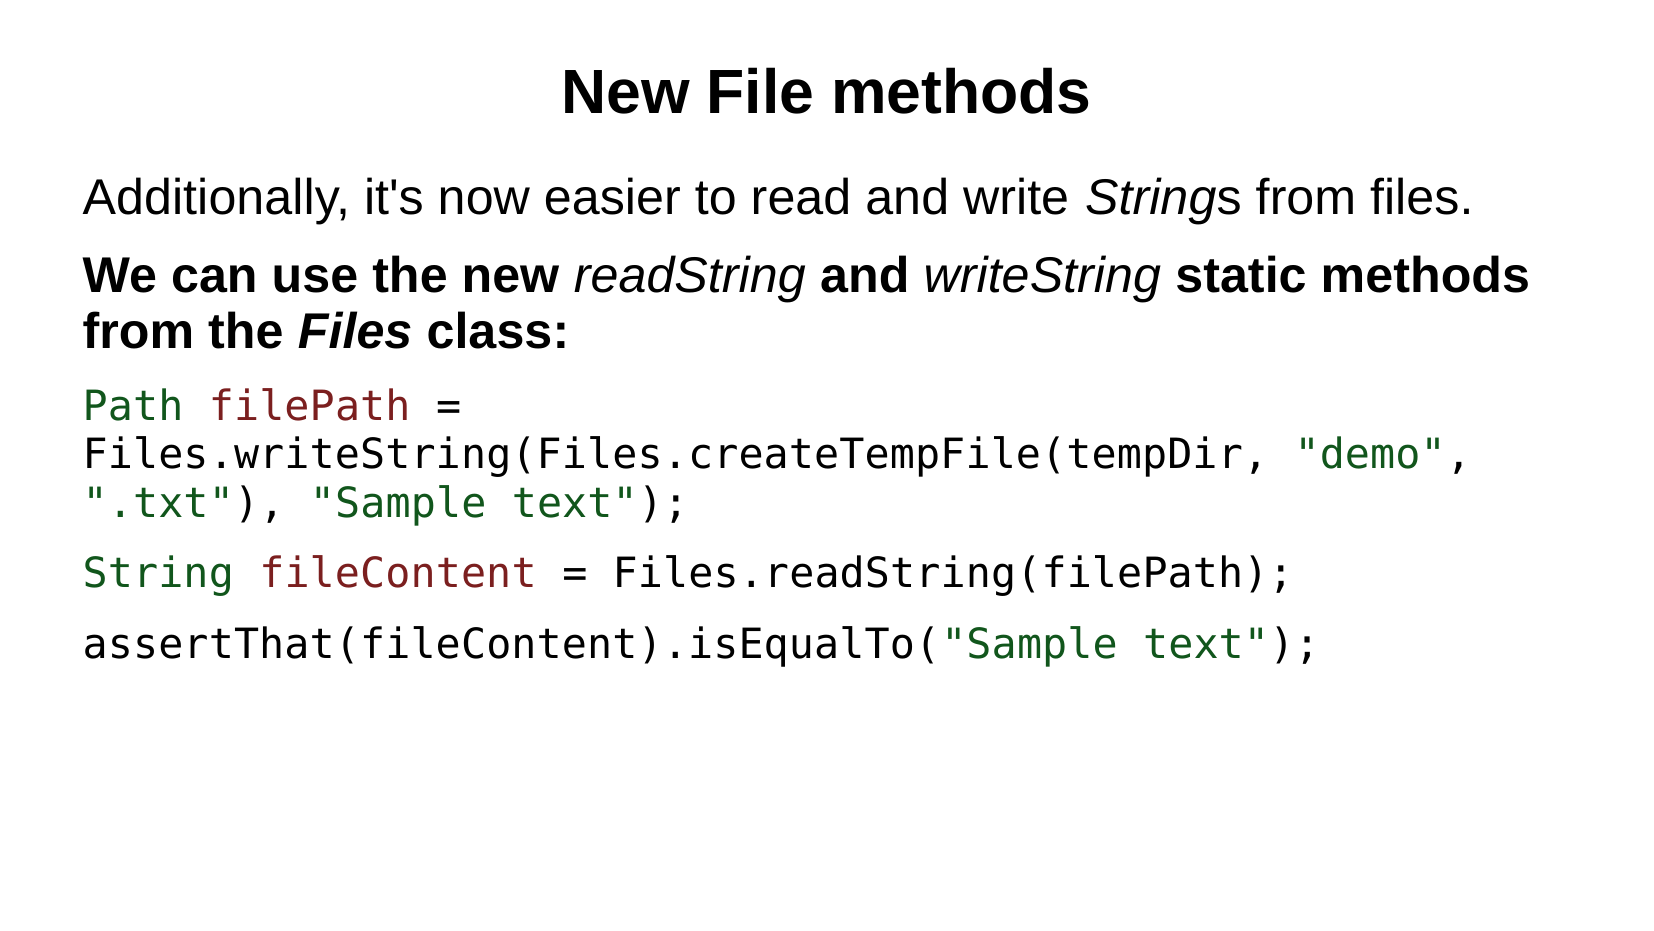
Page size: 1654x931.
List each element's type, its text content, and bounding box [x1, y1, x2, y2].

list Additionally, it's now easier to read and write Strings from files. We can use the new readString and writeString static methods from the Files class: Path filePath = Files.writeString(Files.createTempFile(tempDir, "demo", ".txt"), "Sample text"); String fileContent = Files.readString(filePath); assertThat(fileContent).isEqualTo("Sample text"); [82, 168, 1538, 889]
title New File methods [82, 37, 1571, 147]
